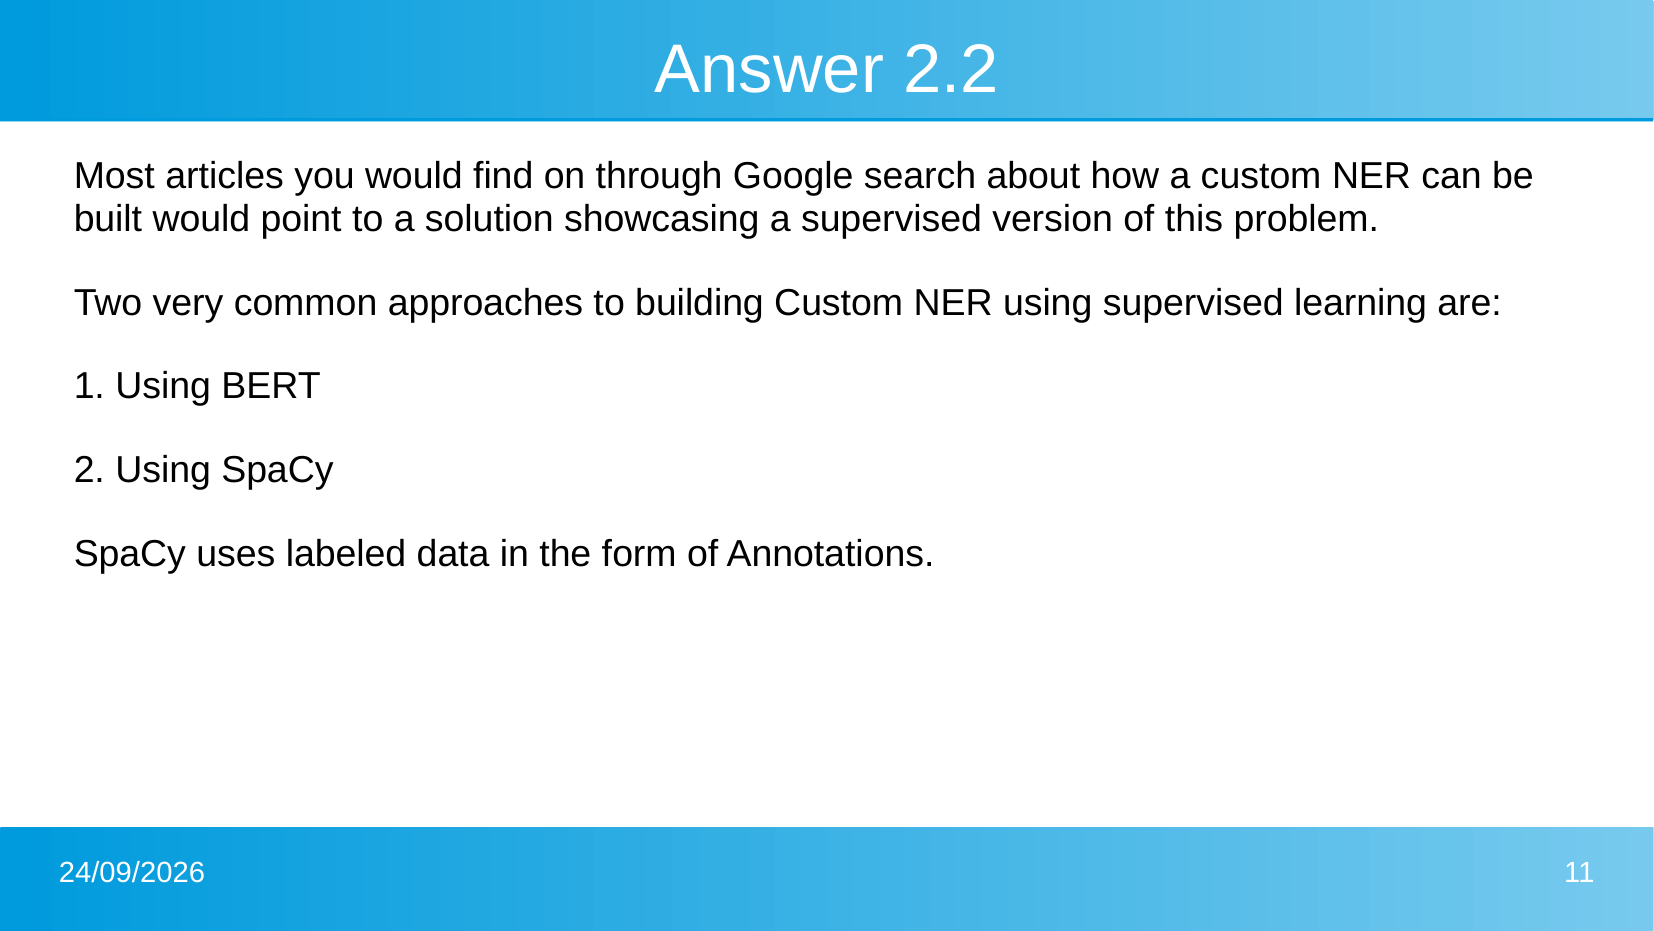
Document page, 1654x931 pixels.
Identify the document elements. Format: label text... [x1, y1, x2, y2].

text_box Most articles you would find on through Google search about how a custom NER can be built would point to a solution showcasing a supervised version of this problem. Two very common approaches to building Custom NER using supervised learning are: 1. Using BERT 2. Using SpaCy SpaCy uses labeled data in the form of Annotations. [59, 147, 1625, 583]
title Answer 2.2 [59, 29, 1595, 108]
